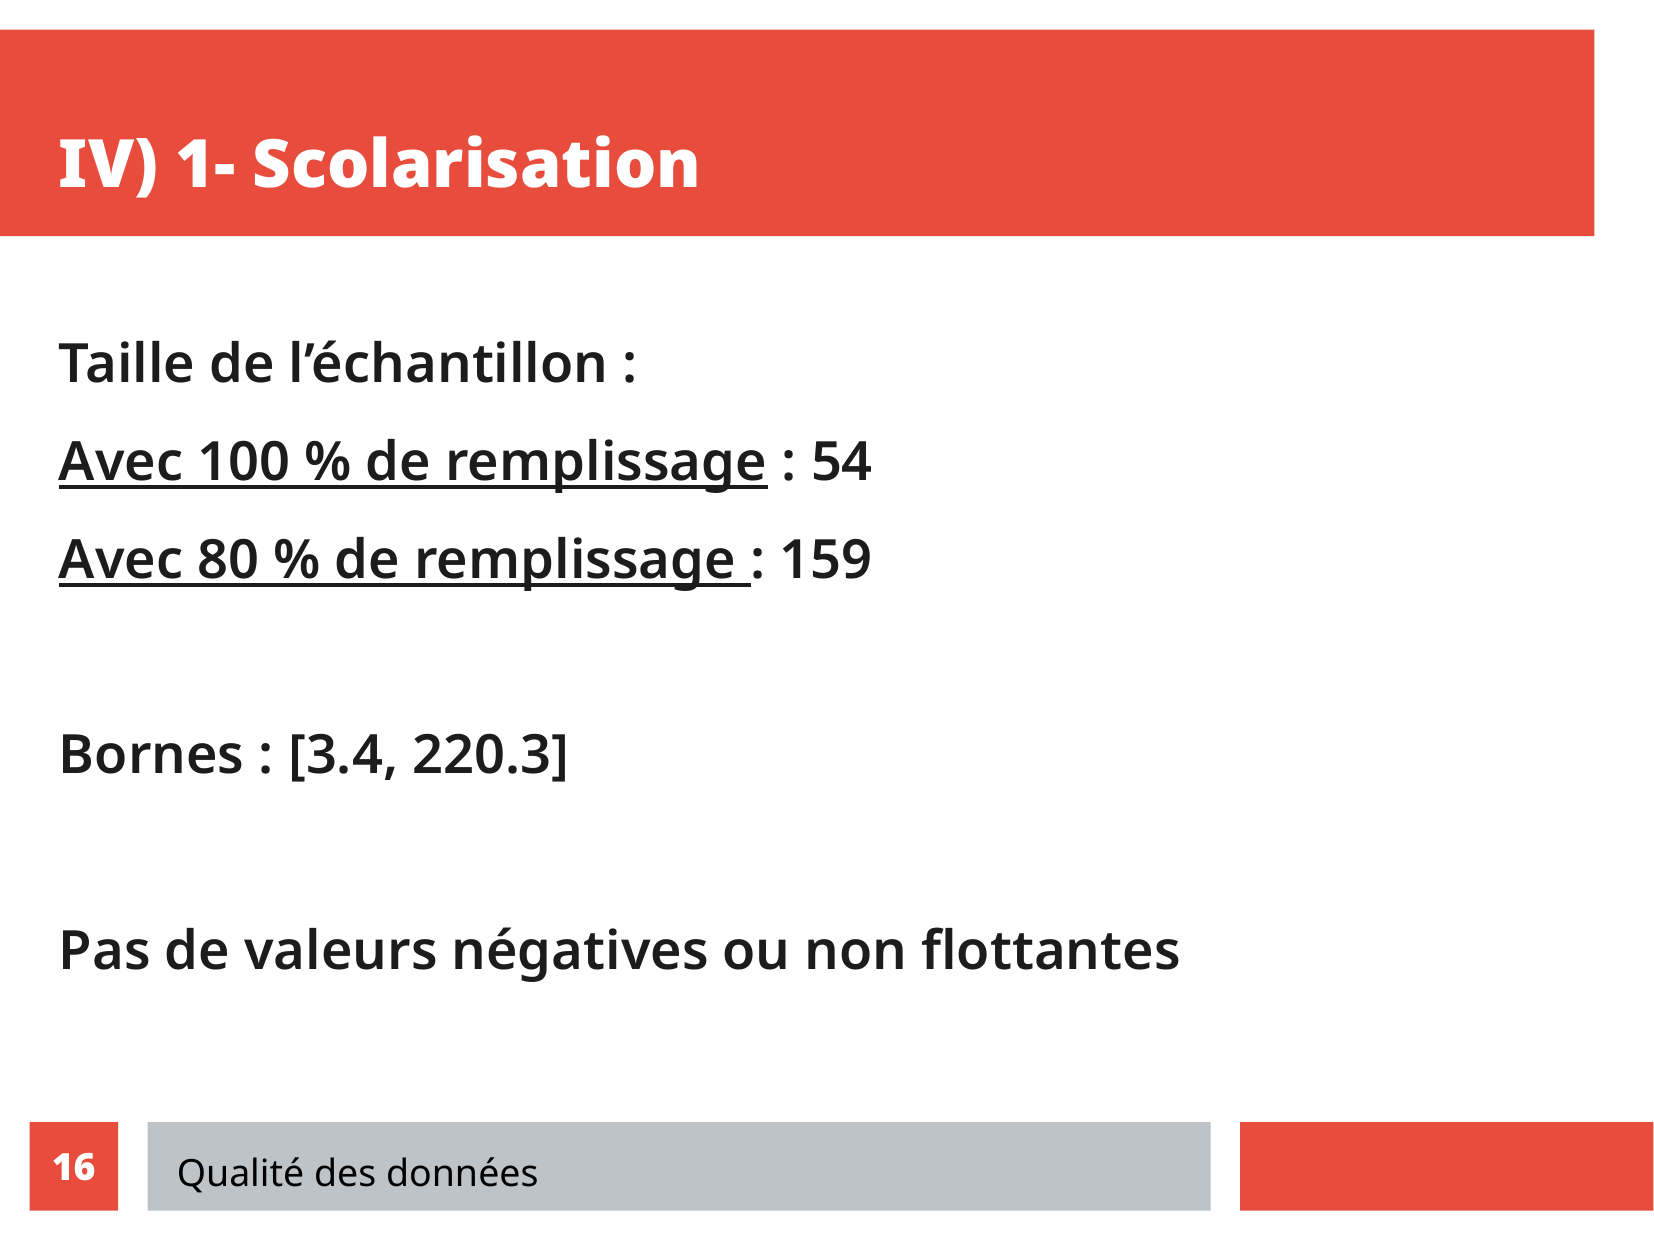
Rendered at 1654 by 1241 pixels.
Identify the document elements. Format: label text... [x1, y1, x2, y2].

list Taille de l’échantillon : Avec 100 % de remplissage : 54 Avec 80 % de remplissage : 159 Bornes : [3.4, 220.3] Pas de valeurs négatives ou non flottantes [59, 324, 1565, 1093]
text_box Qualité des données [162, 1138, 577, 1197]
title IV) 1- Scolarisation [59, 59, 1595, 207]
